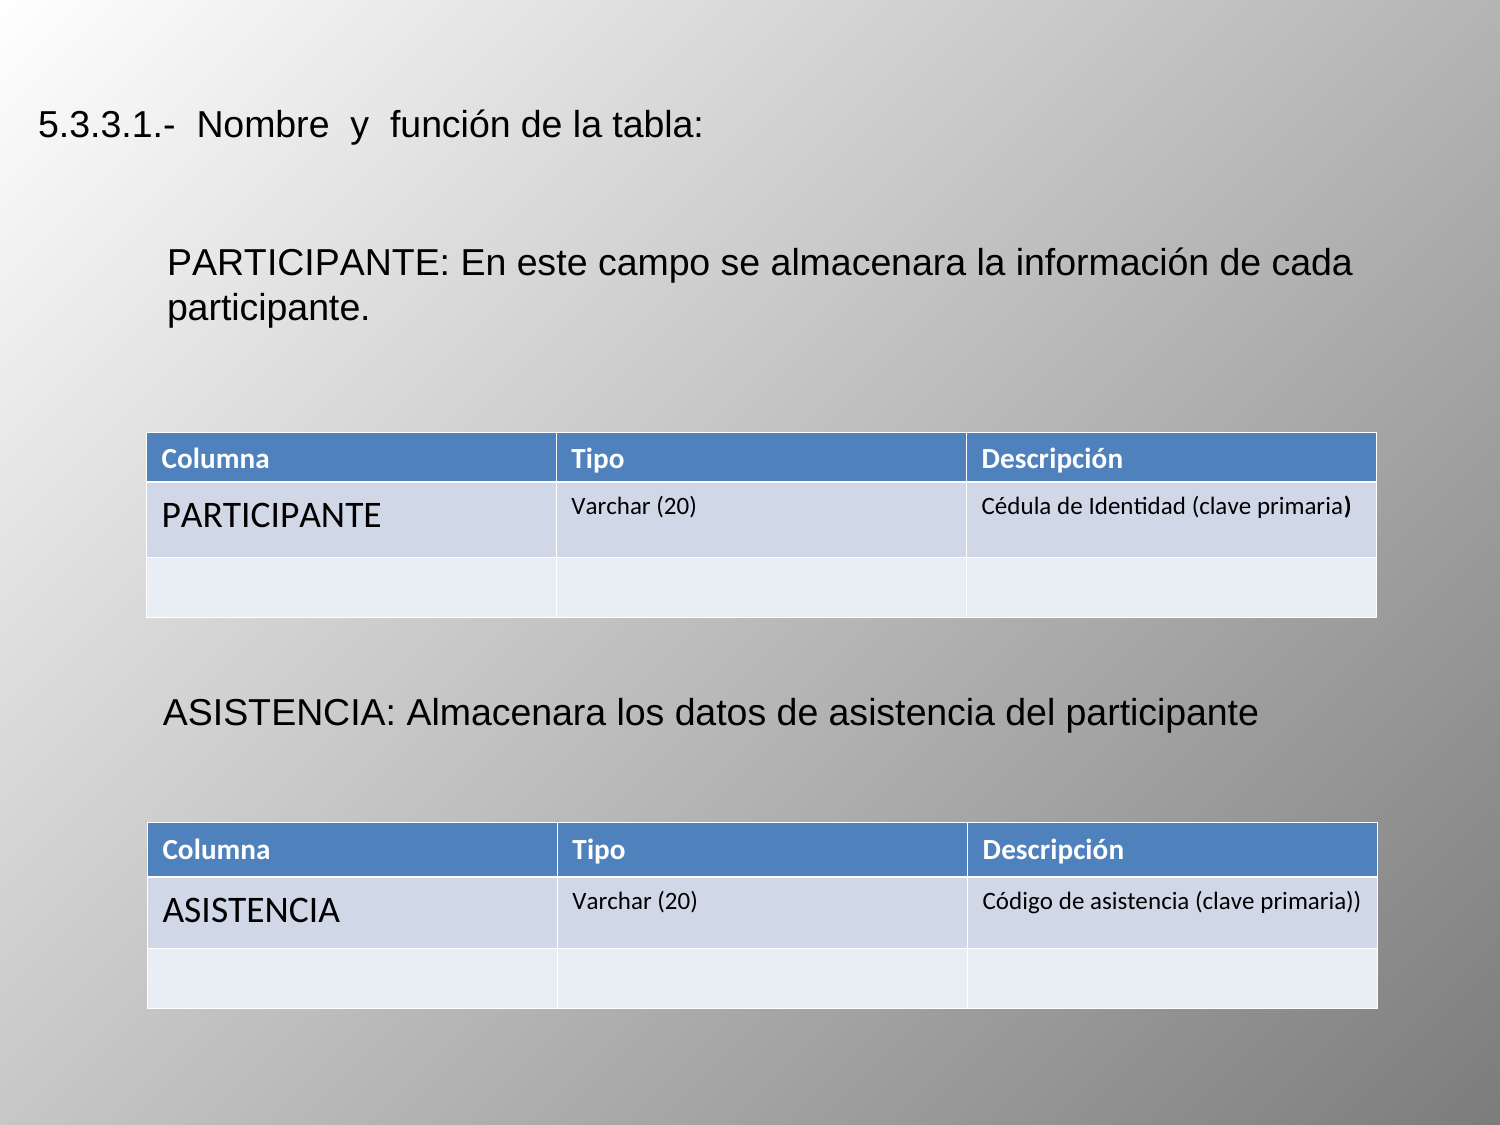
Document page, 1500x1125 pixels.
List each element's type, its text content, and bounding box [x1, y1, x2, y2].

table_header Descripción [967, 433, 1376, 481]
table_cell ASISTENCIA [148, 878, 557, 948]
table_header Columna [147, 433, 556, 481]
text_box 5.3.3.1.- Nombre y función de la tabla: [23, 47, 1500, 244]
table_header Tipo [558, 823, 967, 876]
table_header Tipo [557, 433, 966, 481]
table_cell Cédula de Identidad (clave primaria) [967, 483, 1376, 557]
table_header Columna [148, 823, 557, 876]
table_cell Código de asistencia (clave primaria)) [968, 878, 1377, 948]
table_cell Varchar (20) [557, 483, 966, 557]
table_cell [557, 558, 966, 617]
table_cell [968, 949, 1377, 1008]
table_cell [148, 949, 557, 1008]
table_cell [967, 558, 1376, 617]
table_cell [147, 558, 556, 617]
table_cell Varchar (20) [558, 878, 967, 948]
text_box PARTICIPANTE: En este campo se almacenara la información de cada participante. [152, 229, 1372, 336]
table_header Descripción [968, 823, 1377, 876]
table_cell PARTICIPANTE [147, 483, 556, 557]
text_box ASISTENCIA: Almacenara los datos de asistencia del participante [148, 680, 1367, 742]
table_cell [558, 949, 967, 1008]
